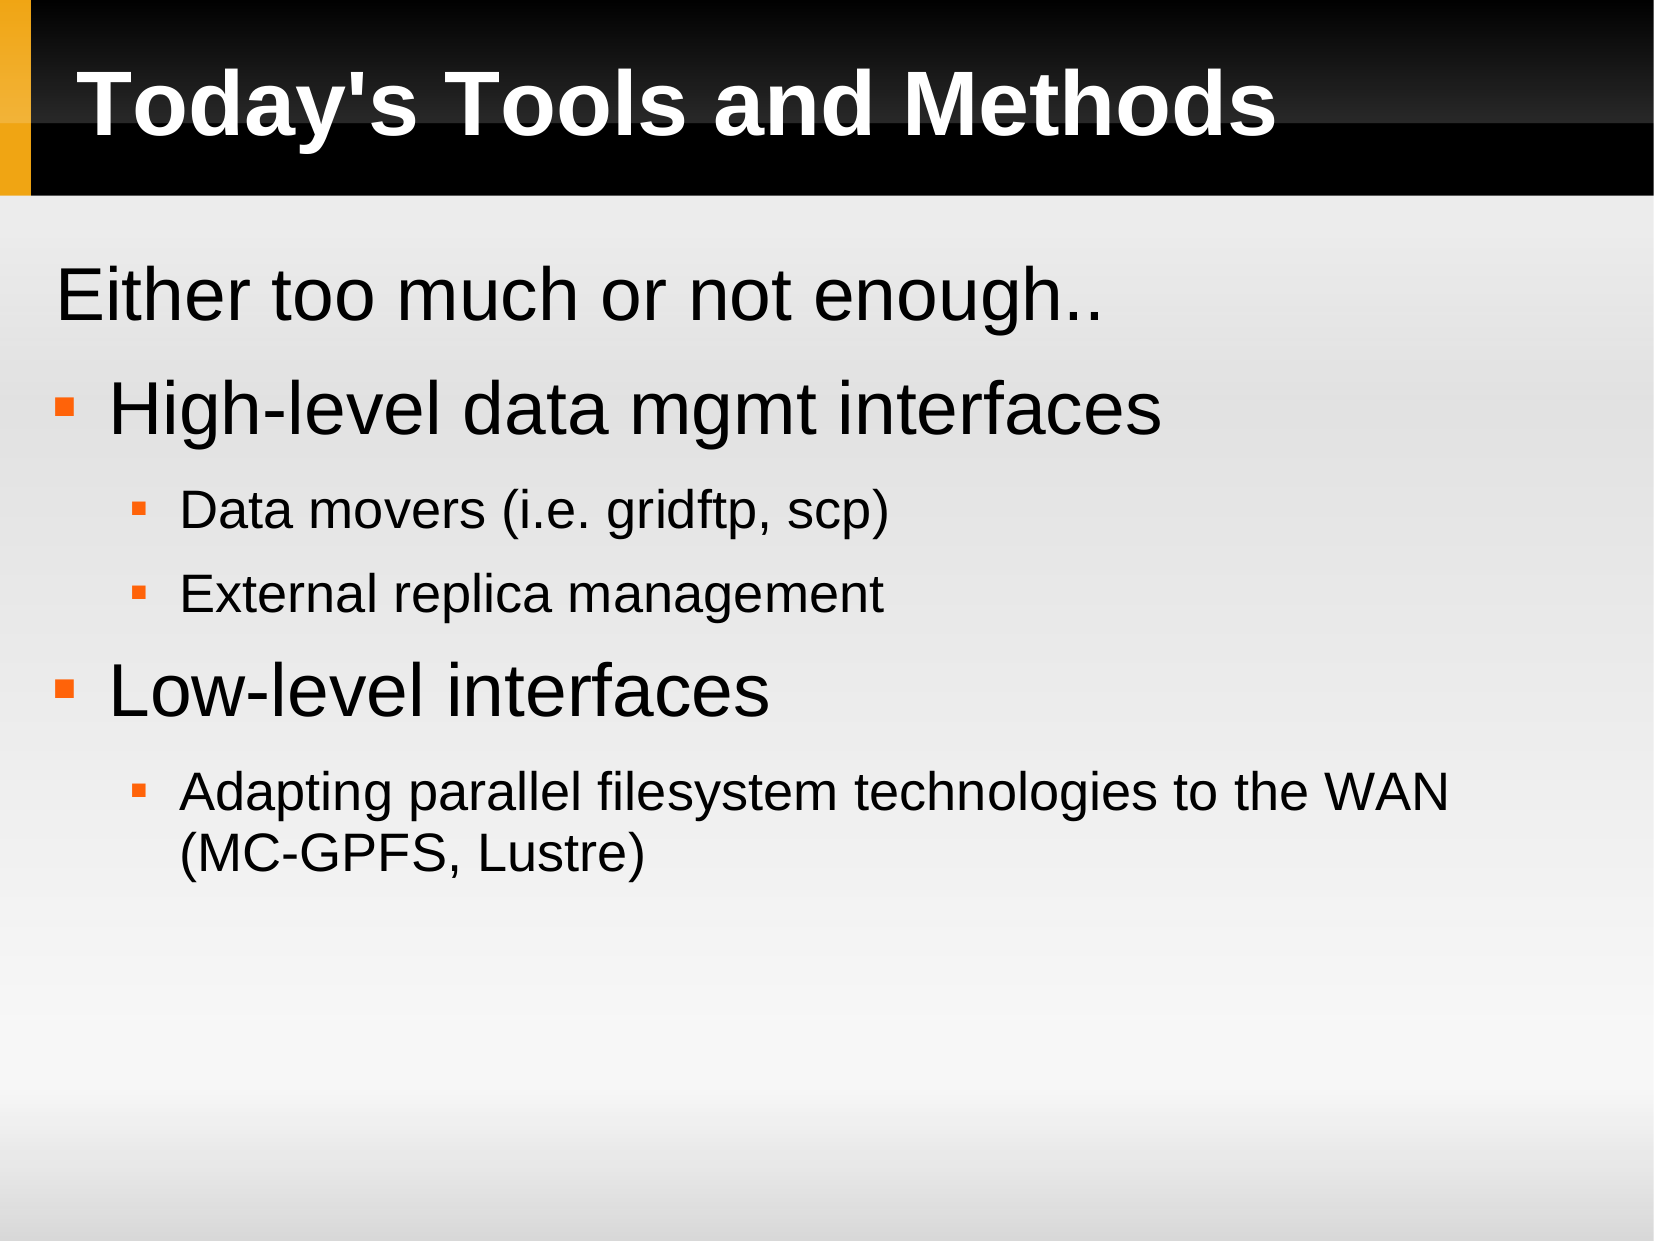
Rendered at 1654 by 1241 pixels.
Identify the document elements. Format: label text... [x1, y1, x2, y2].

picture [0, 0, 1654, 1241]
title Today's Tools and Methods [76, 0, 1565, 208]
list Either too much or not enough.. High-level data mgmt interfaces Data movers (i.e. gridftp, scp) External replica management Low-level interfaces Adapting parallel filesystem technologies to the WAN (MC-GPFS, Lustre) [37, 252, 1463, 1126]
